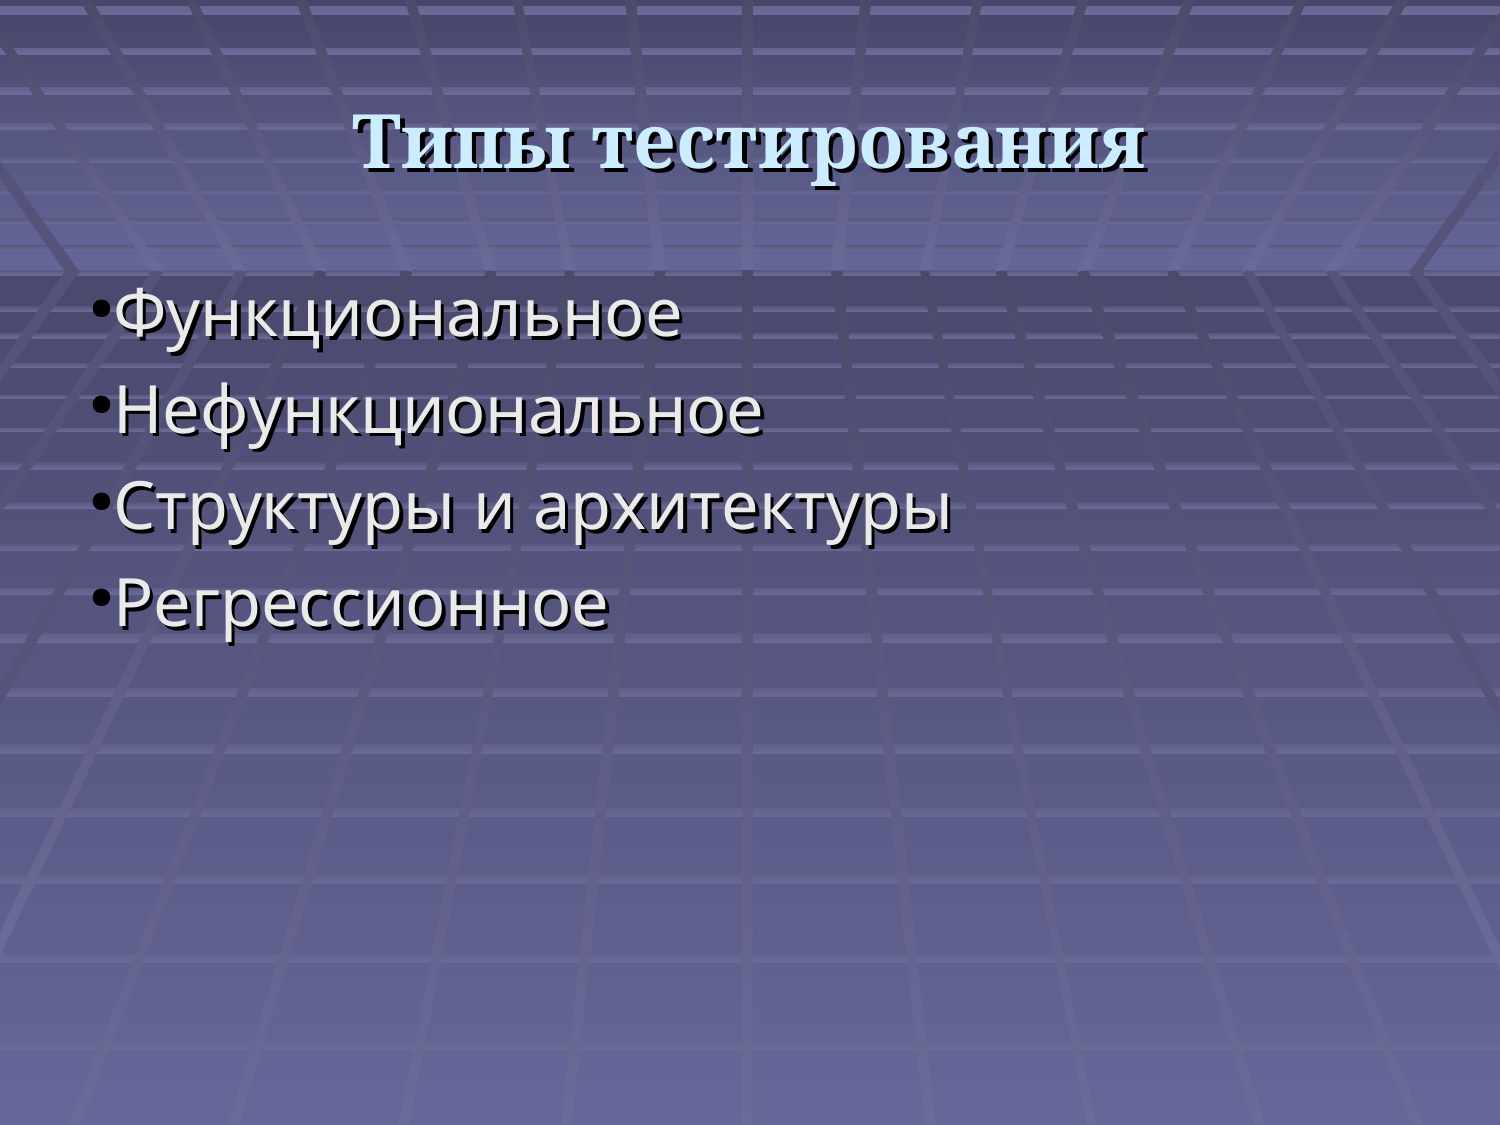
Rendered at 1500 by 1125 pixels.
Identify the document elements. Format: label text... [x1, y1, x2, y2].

list Функциональное Нефункциональное Структуры и архитектуры Регрессионное [74, 262, 1424, 1005]
title Типы тестирования [74, 20, 1424, 257]
